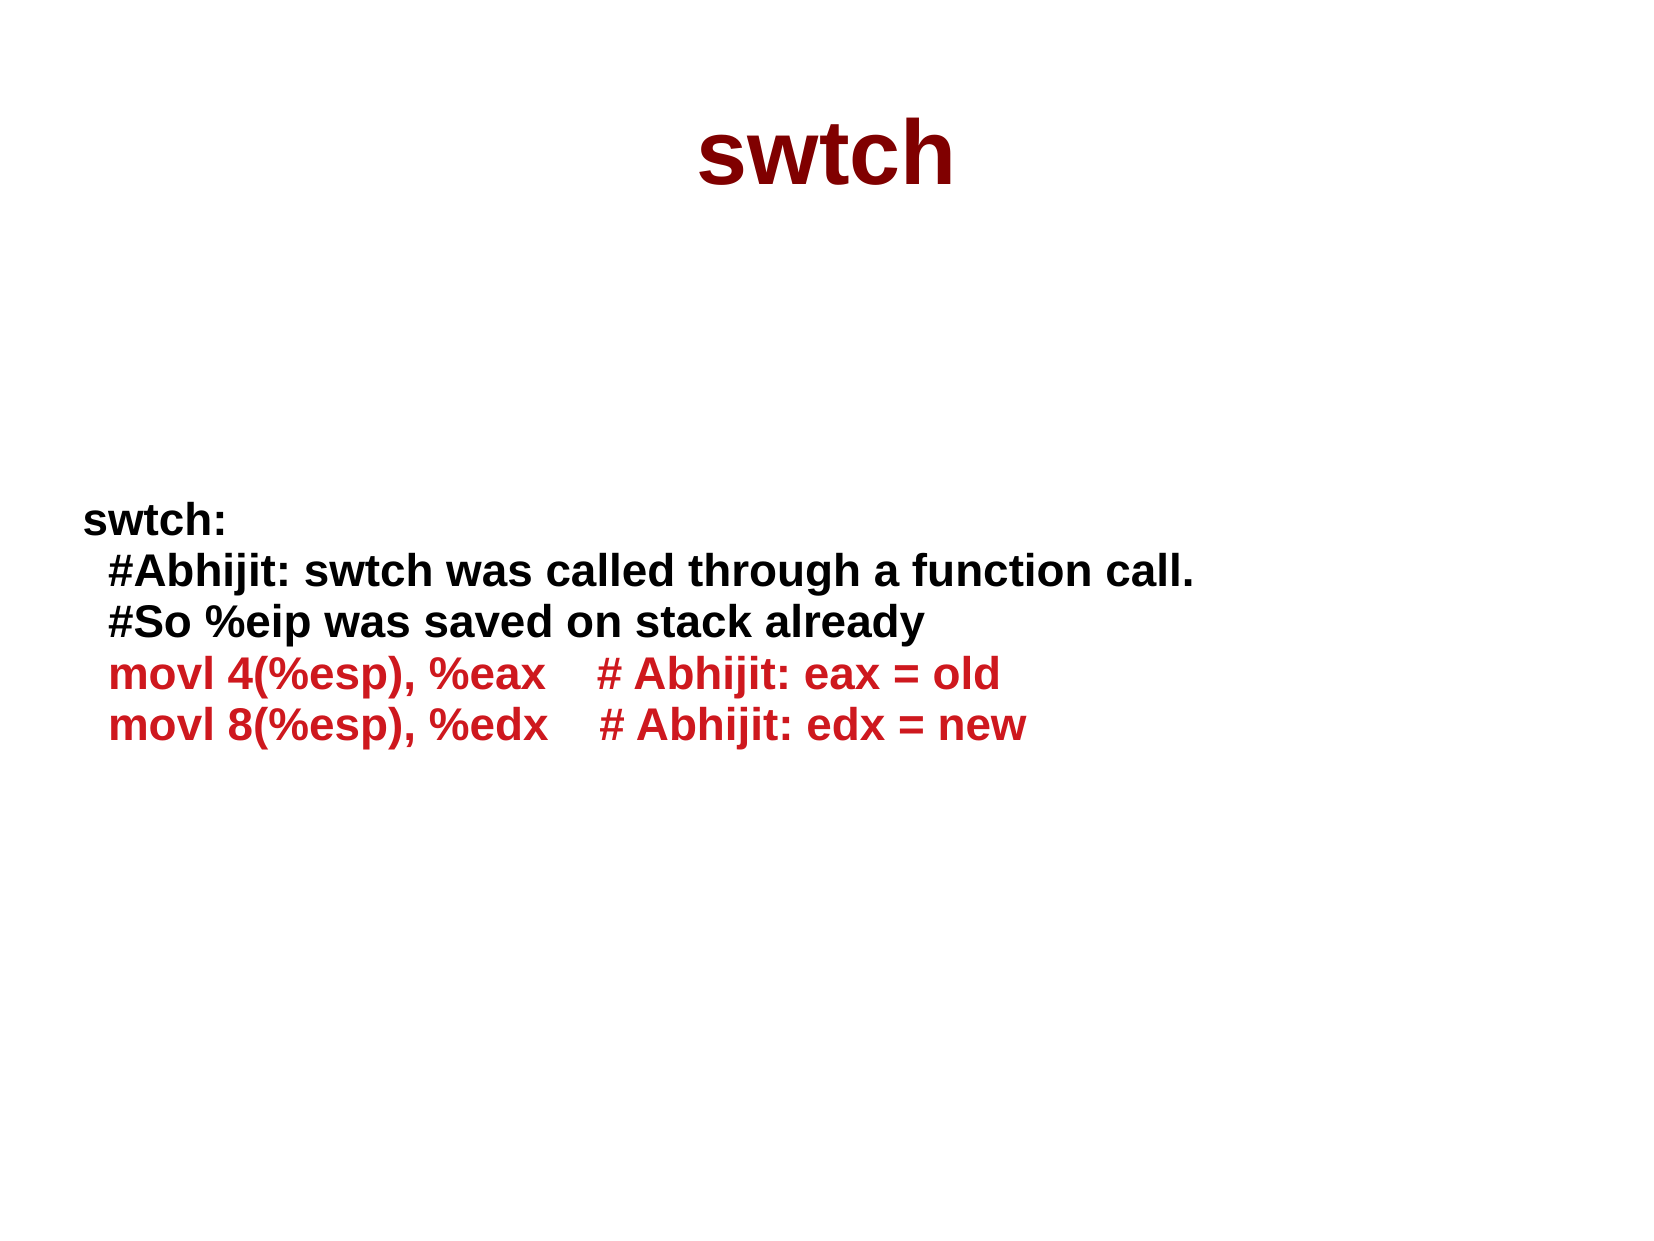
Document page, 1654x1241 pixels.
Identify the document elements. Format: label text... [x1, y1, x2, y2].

title swtch [82, 49, 1571, 257]
subtitle swtch: #Abhijit: swtch was called through a function call. #So %eip was saved on stack already movl 4(%esp), %eax # Abhijit: eax = old movl 8(%esp), %edx # Abhijit: edx = new [82, 288, 1571, 1008]
